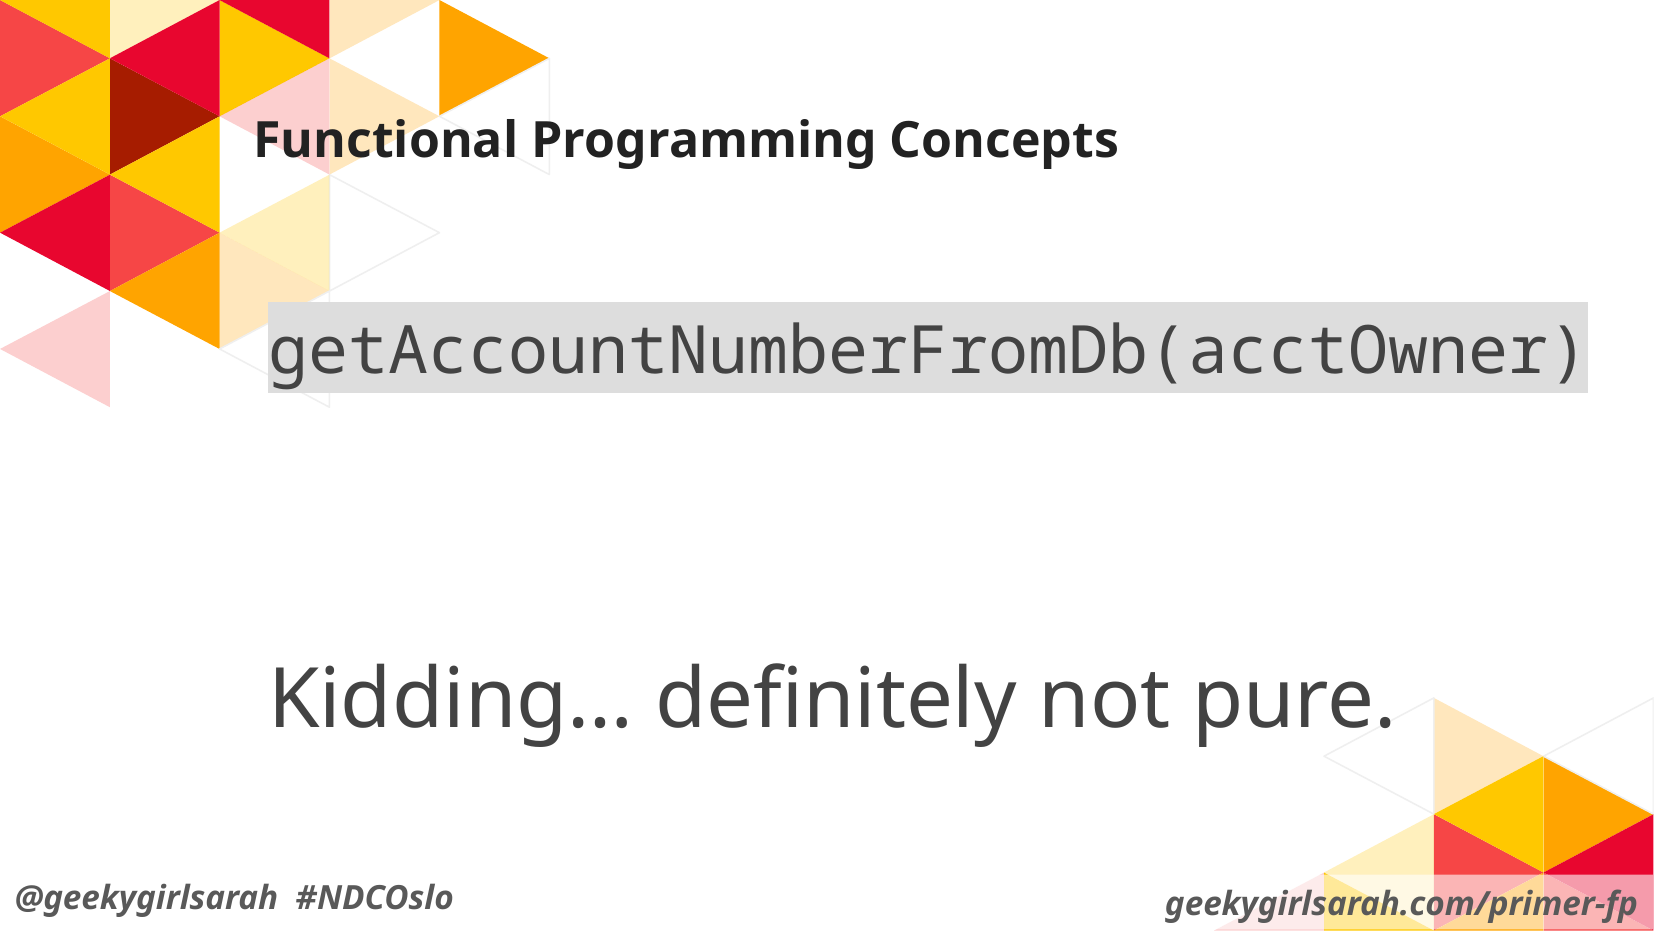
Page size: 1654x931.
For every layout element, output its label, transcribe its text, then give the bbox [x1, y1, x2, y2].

title Functional Programming Concepts [238, 61, 1406, 183]
list getAccountNumberFromDb(acctOwner) Kidding… definitely not pure. [238, 291, 1654, 817]
